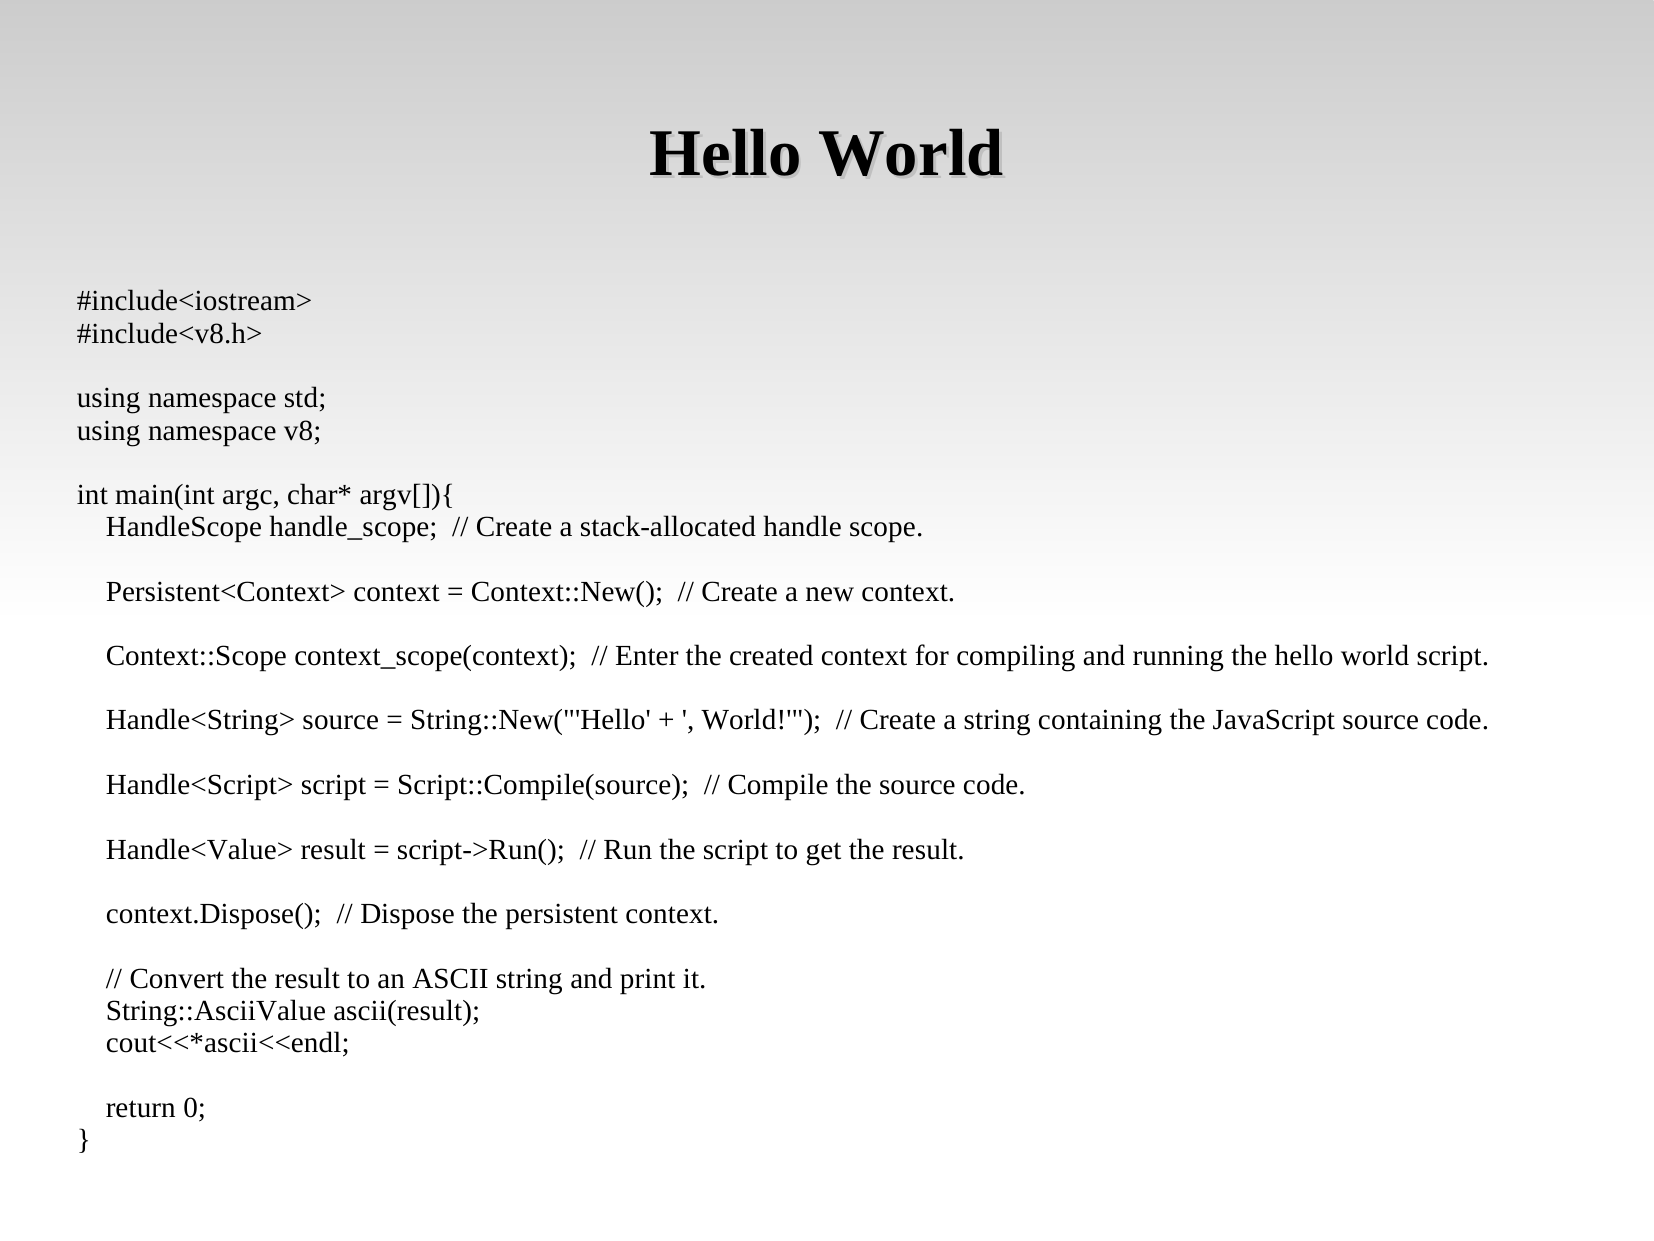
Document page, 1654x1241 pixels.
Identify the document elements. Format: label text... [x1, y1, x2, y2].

subtitle #include<iostream> #include<v8.h> using namespace std; using namespace v8; int main(int argc, char* argv[]){ HandleScope handle_scope; // Create a stack-allocated handle scope. Persistent<Context> context = Context::New(); // Create a new context. Context::Scope context_scope(context); // Enter the created context for compiling and running the hello world script. Handle<String> source = String::New("'Hello' + ', World!'"); // Create a string containing the JavaScript source code. Handle<Script> script = Script::Compile(source); // Compile the source code. Handle<Value> result = script->Run(); // Run the script to get the result. context.Dispose(); // Dispose the persistent context. // Convert the result to an ASCII string and print it. String::AsciiValue ascii(result); cout<<*ascii<<endl; return 0; } [76, 284, 1565, 1156]
title Hello World [82, 56, 1571, 250]
